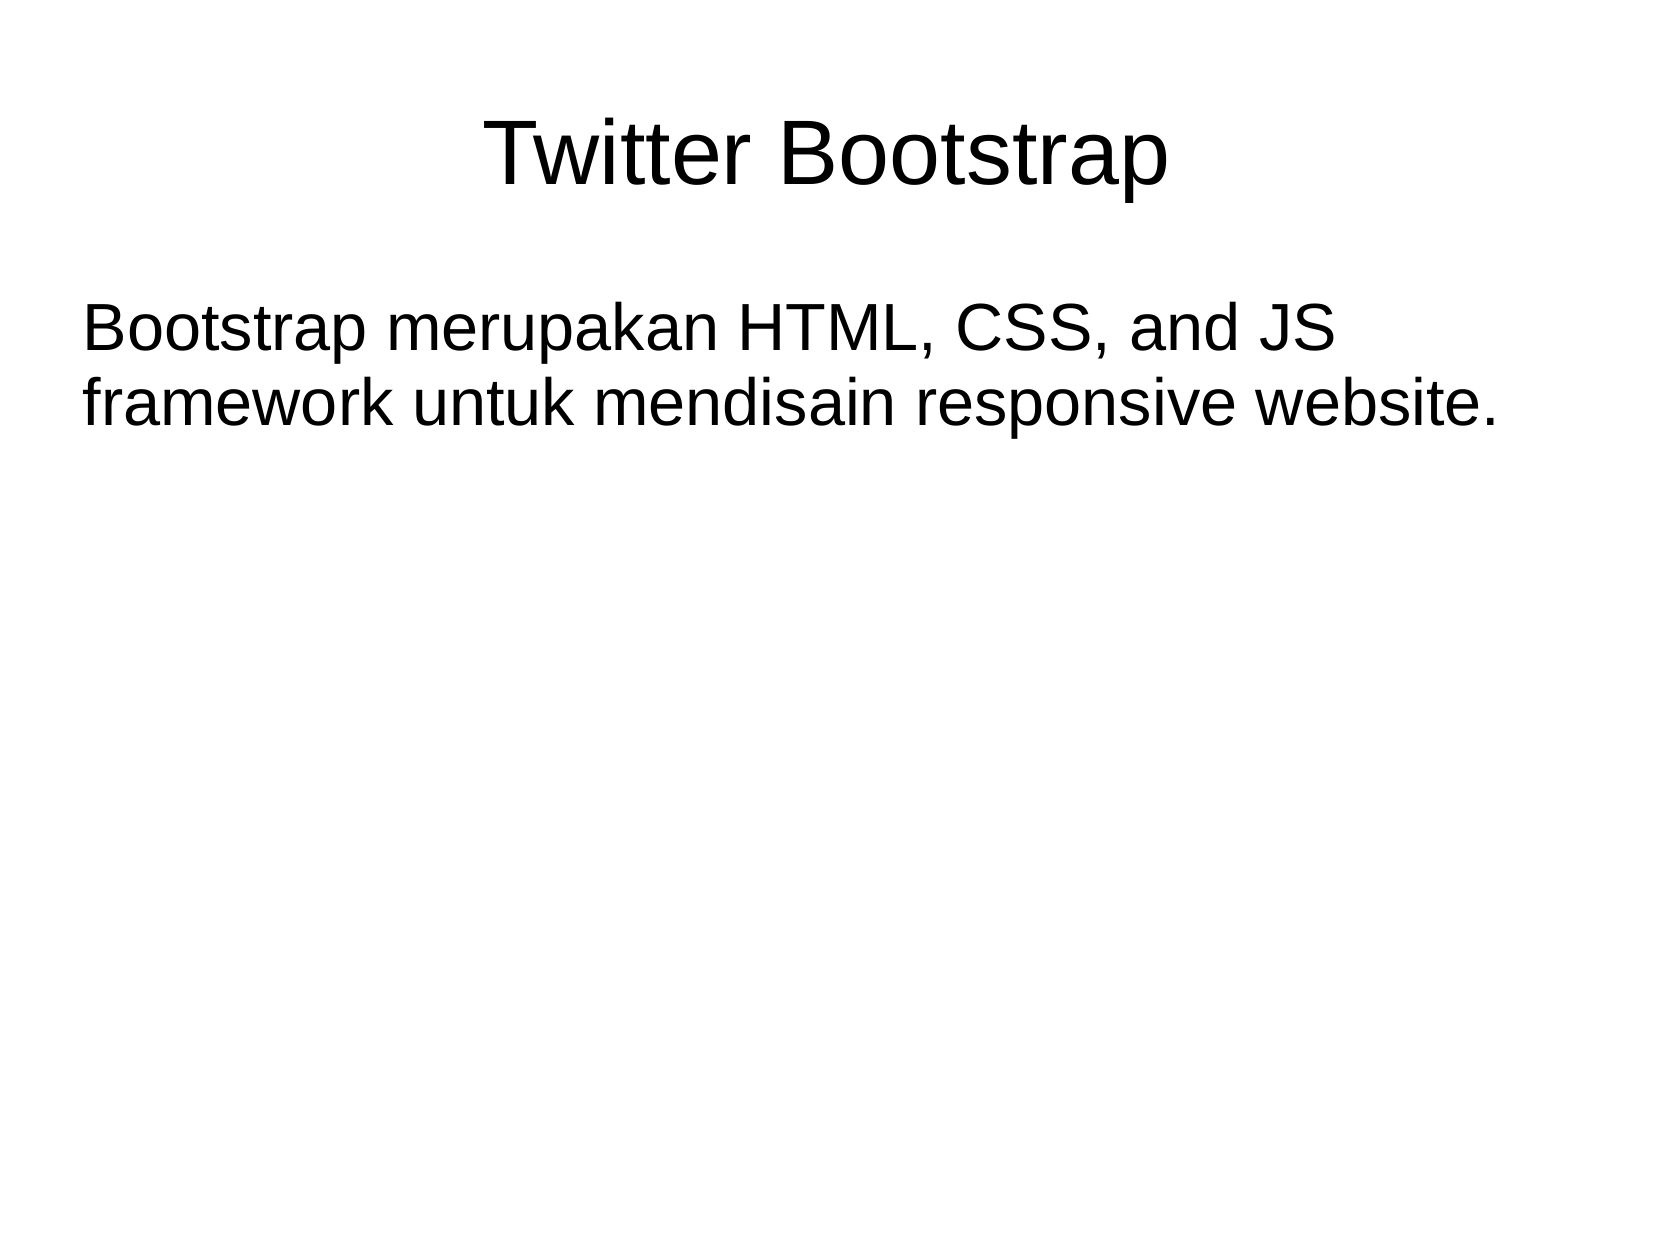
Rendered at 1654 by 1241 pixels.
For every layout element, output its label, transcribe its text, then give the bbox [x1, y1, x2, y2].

title Twitter Bootstrap [82, 49, 1571, 257]
list Bootstrap merupakan HTML, CSS, and JS framework untuk mendisain responsive website. [82, 290, 1571, 1010]
